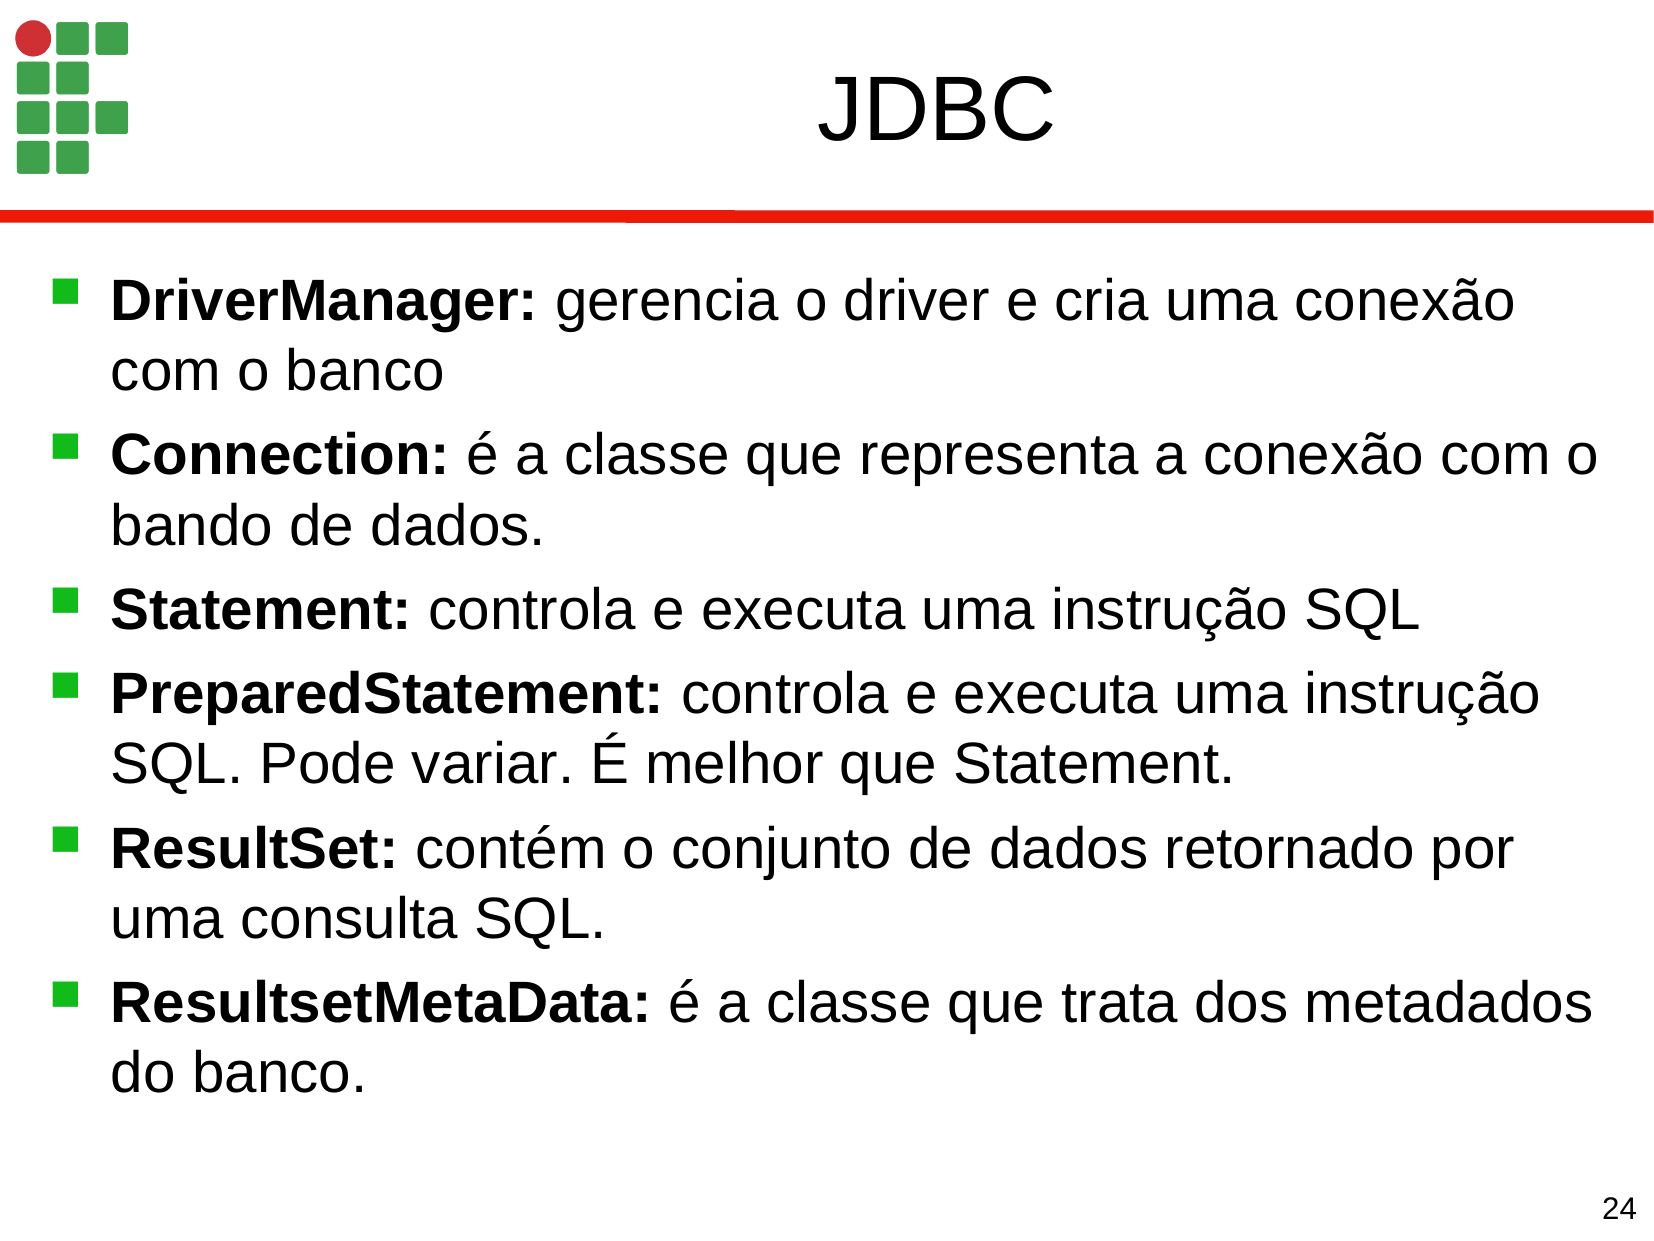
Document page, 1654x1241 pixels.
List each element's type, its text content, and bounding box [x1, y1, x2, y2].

text_box JDBC [253, 0, 1622, 207]
text_box <number> [1185, 1179, 1654, 1220]
text_box DriverManager: gerencia o driver e cria uma conexão com o banco Connection: é a classe que representa a conexão com o bando de dados. Statement: controla e executa uma instrução SQL PreparedStatement: controla e executa uma instrução SQL. Pode variar. É melhor que Statement. ResultSet: contém o conjunto de dados retornado por uma consulta SQL. ResultsetMetaData: é a classe que trata dos metadados do banco. [32, 253, 1622, 1205]
picture [14, 16, 130, 178]
